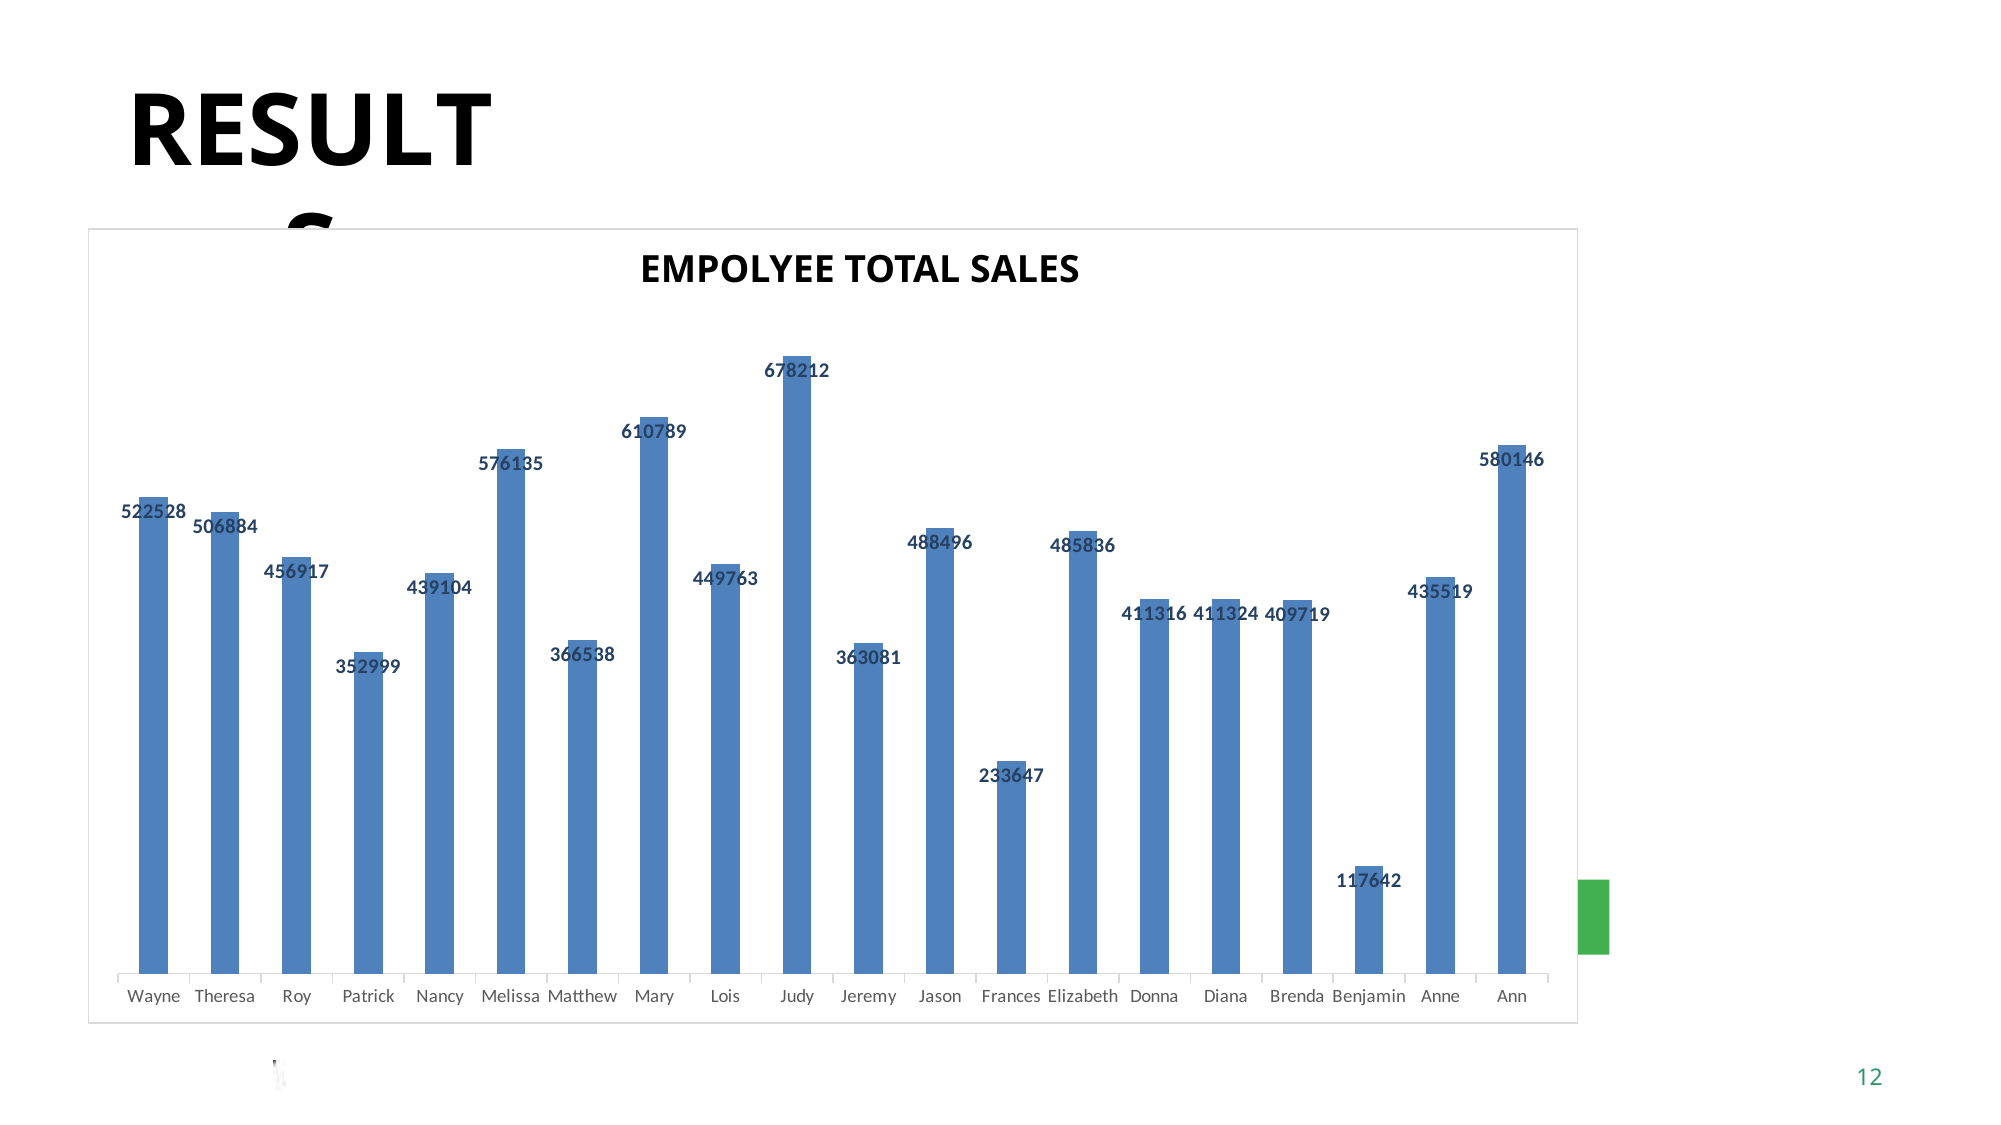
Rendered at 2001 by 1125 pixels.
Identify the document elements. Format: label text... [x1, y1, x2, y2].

picture [273, 1060, 286, 1091]
text_box [1579, 879, 1610, 955]
title RESULTS [123, 63, 524, 188]
chart [87, 228, 1579, 1024]
text_box EMPOLYEE TOTAL SALES [624, 237, 1292, 298]
text_box 12 [1849, 1061, 1888, 1094]
